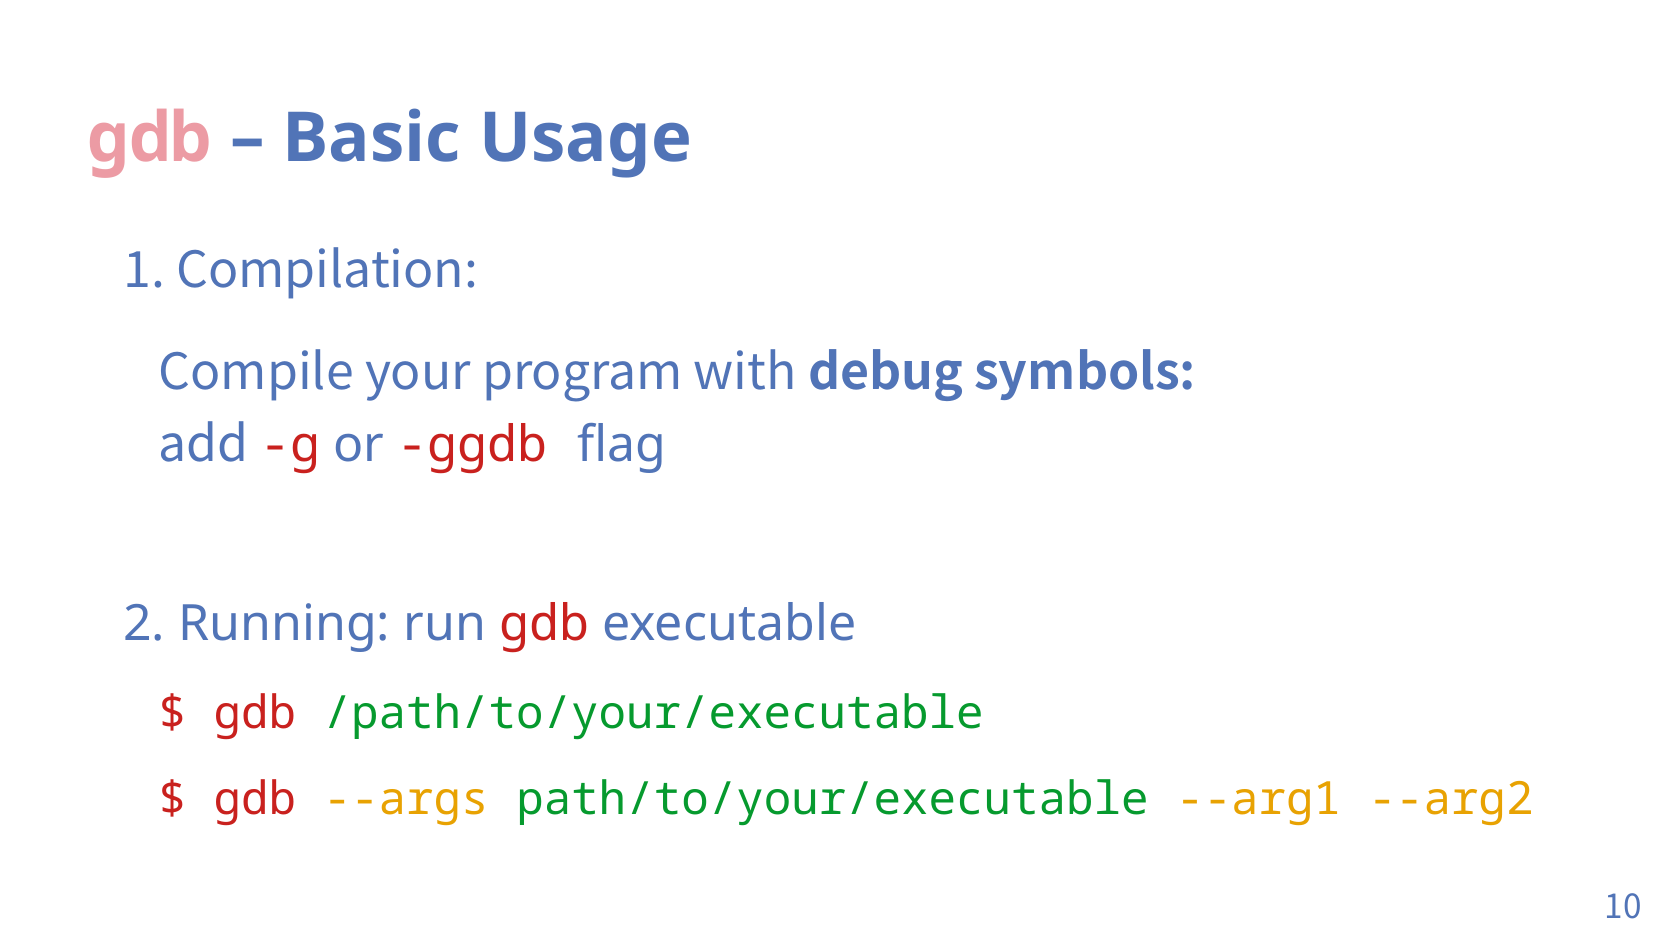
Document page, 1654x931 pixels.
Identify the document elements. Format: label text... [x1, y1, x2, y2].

list 1. Compilation: Compile your program with debug symbols: add -g or -ggdb flag 2. Running: run gdb executable $ gdb /path/to/your/executable $ gdb --args path/to/your/executable --arg1 --arg2 [87, 229, 1553, 840]
title gdb – Basic Usage [87, 93, 1563, 176]
